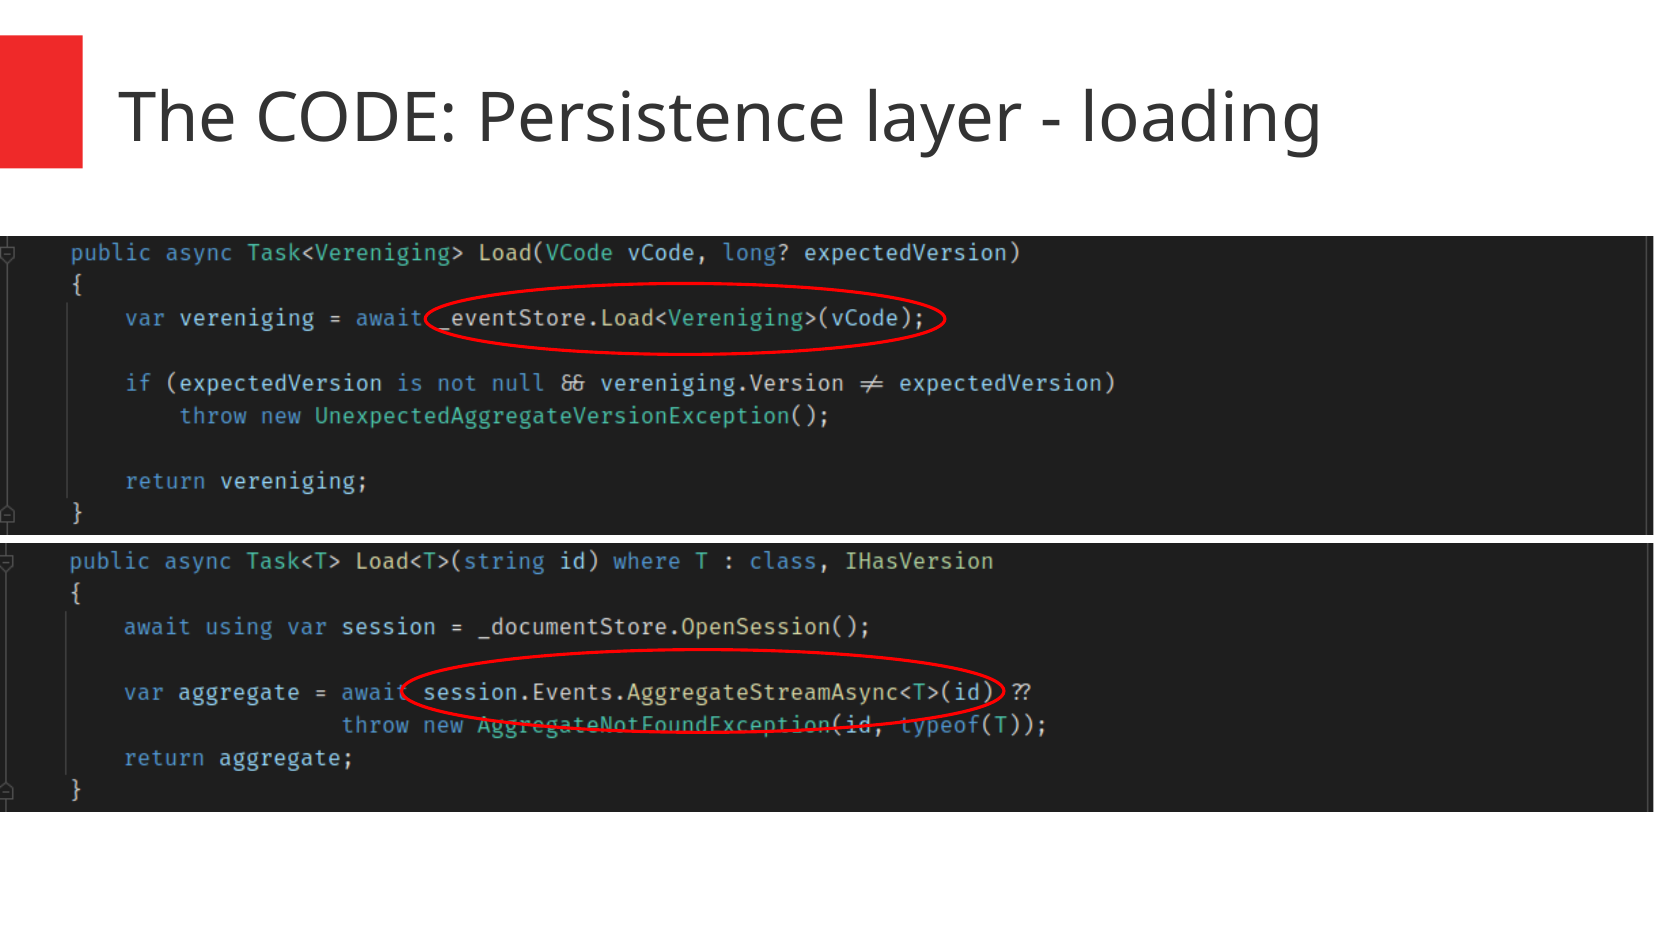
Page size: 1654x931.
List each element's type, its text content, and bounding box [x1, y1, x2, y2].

picture [0, 543, 1654, 812]
title The CODE: Persistence layer - loading [118, 37, 1571, 193]
text_box [401, 649, 1004, 733]
text_box [425, 283, 945, 355]
picture [0, 236, 1654, 535]
